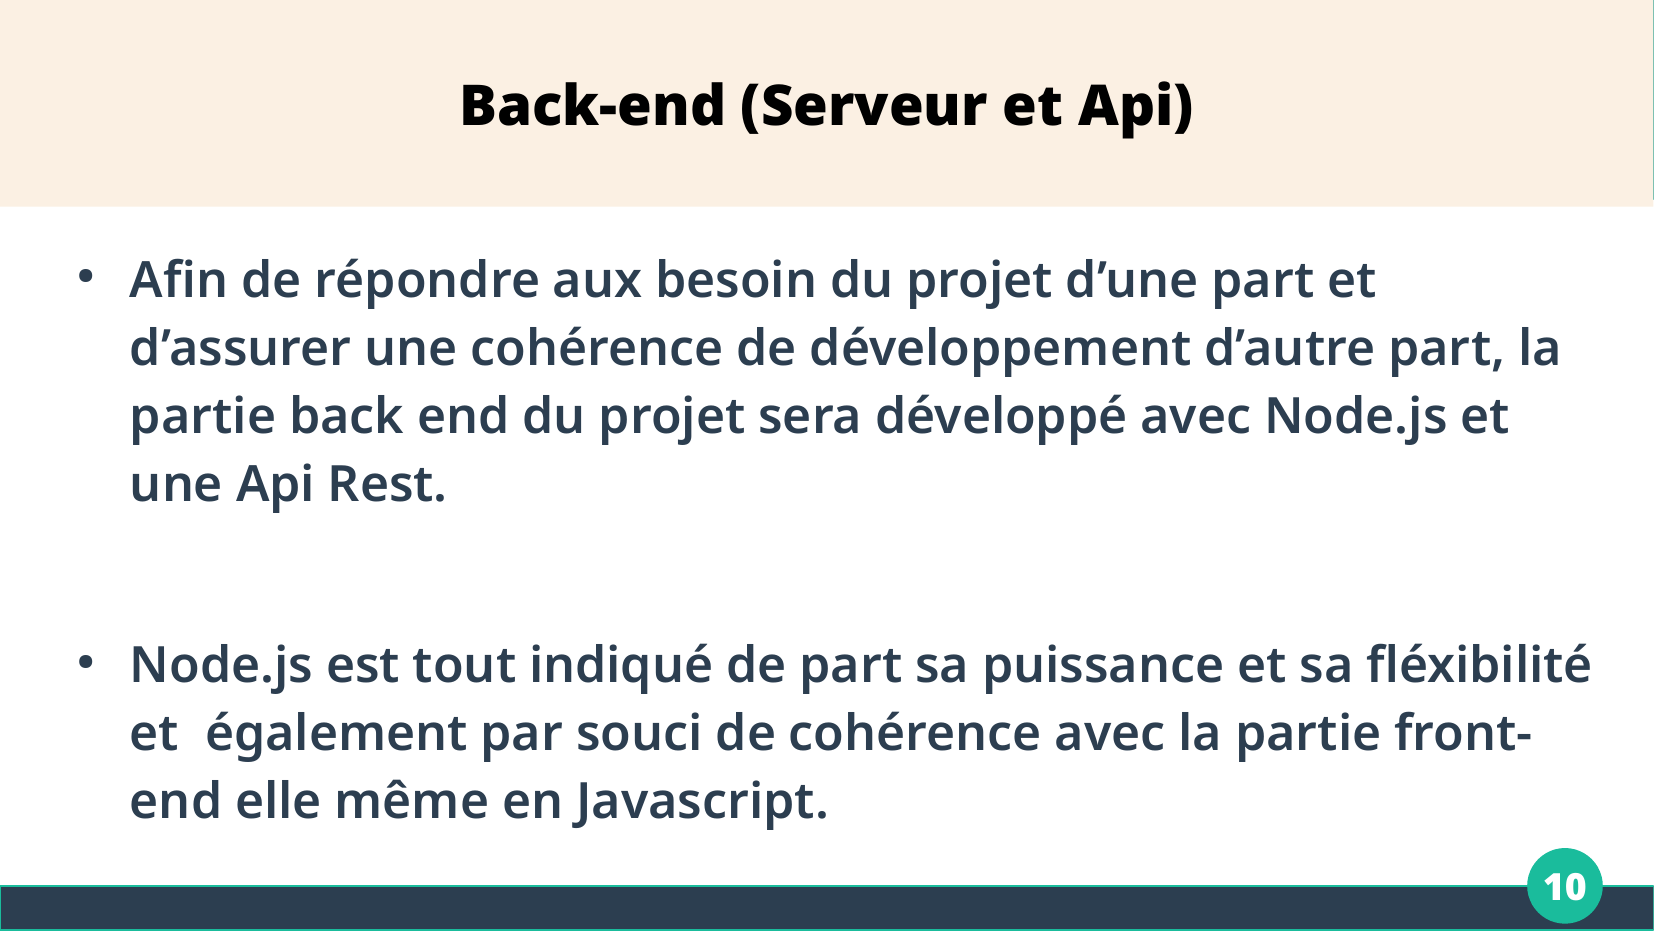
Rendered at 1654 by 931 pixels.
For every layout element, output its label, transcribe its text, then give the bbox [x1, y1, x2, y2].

list Afin de répondre aux besoin du projet d’une part et d’assurer une cohérence de développement d’autre part, la partie back end du projet sera développé avec Node.js et une Api Rest. Node.js est tout indiqué de part sa puissance et sa fléxibilité et également par souci de cohérence avec la partie front-end elle même en Javascript. [59, 243, 1595, 864]
title Back-end (Serveur et Api) [0, 0, 1654, 207]
